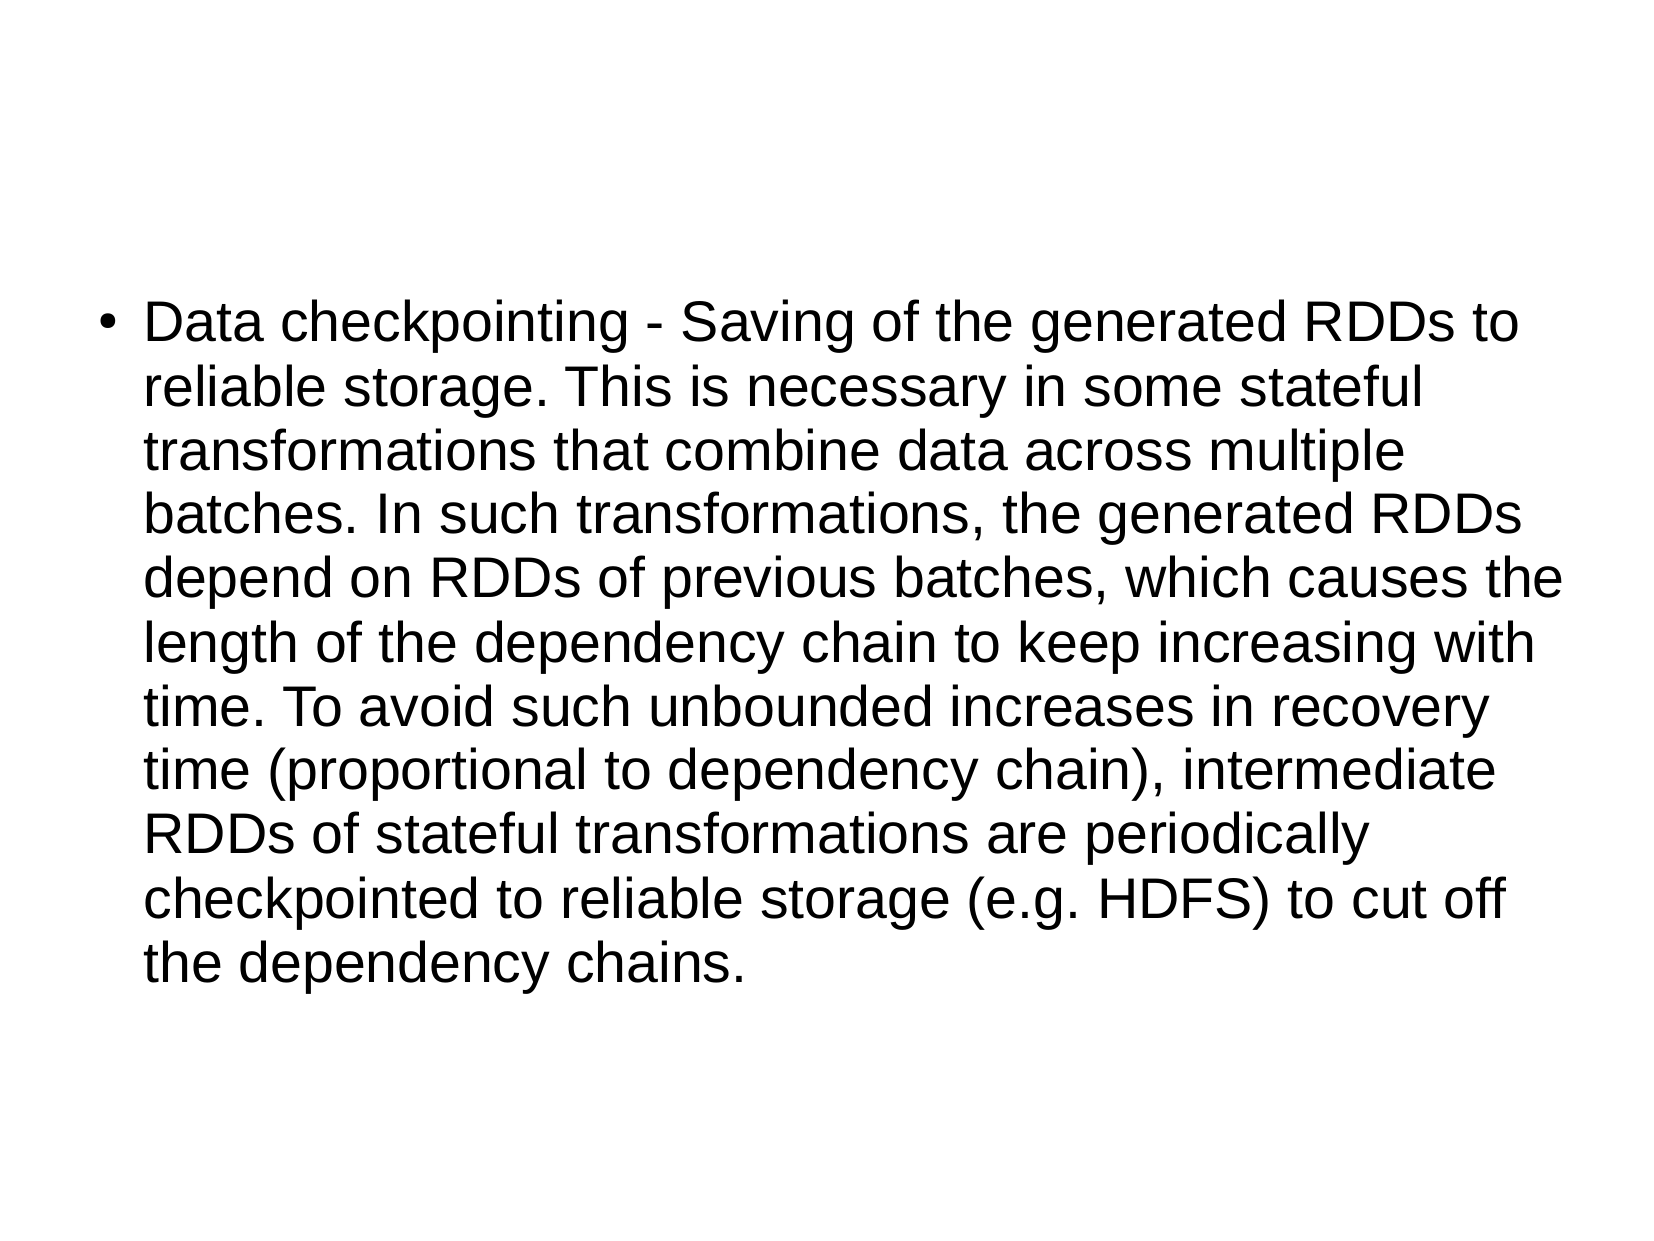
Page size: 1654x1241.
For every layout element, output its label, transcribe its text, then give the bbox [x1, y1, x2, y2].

list Data checkpointing - Saving of the generated RDDs to reliable storage. This is necessary in some stateful transformations that combine data across multiple batches. In such transformations, the generated RDDs depend on RDDs of previous batches, which causes the length of the dependency chain to keep increasing with time. To avoid such unbounded increases in recovery time (proportional to dependency chain), intermediate RDDs of stateful transformations are periodically checkpointed to reliable storage (e.g. HDFS) to cut off the dependency chains. [82, 290, 1571, 1010]
